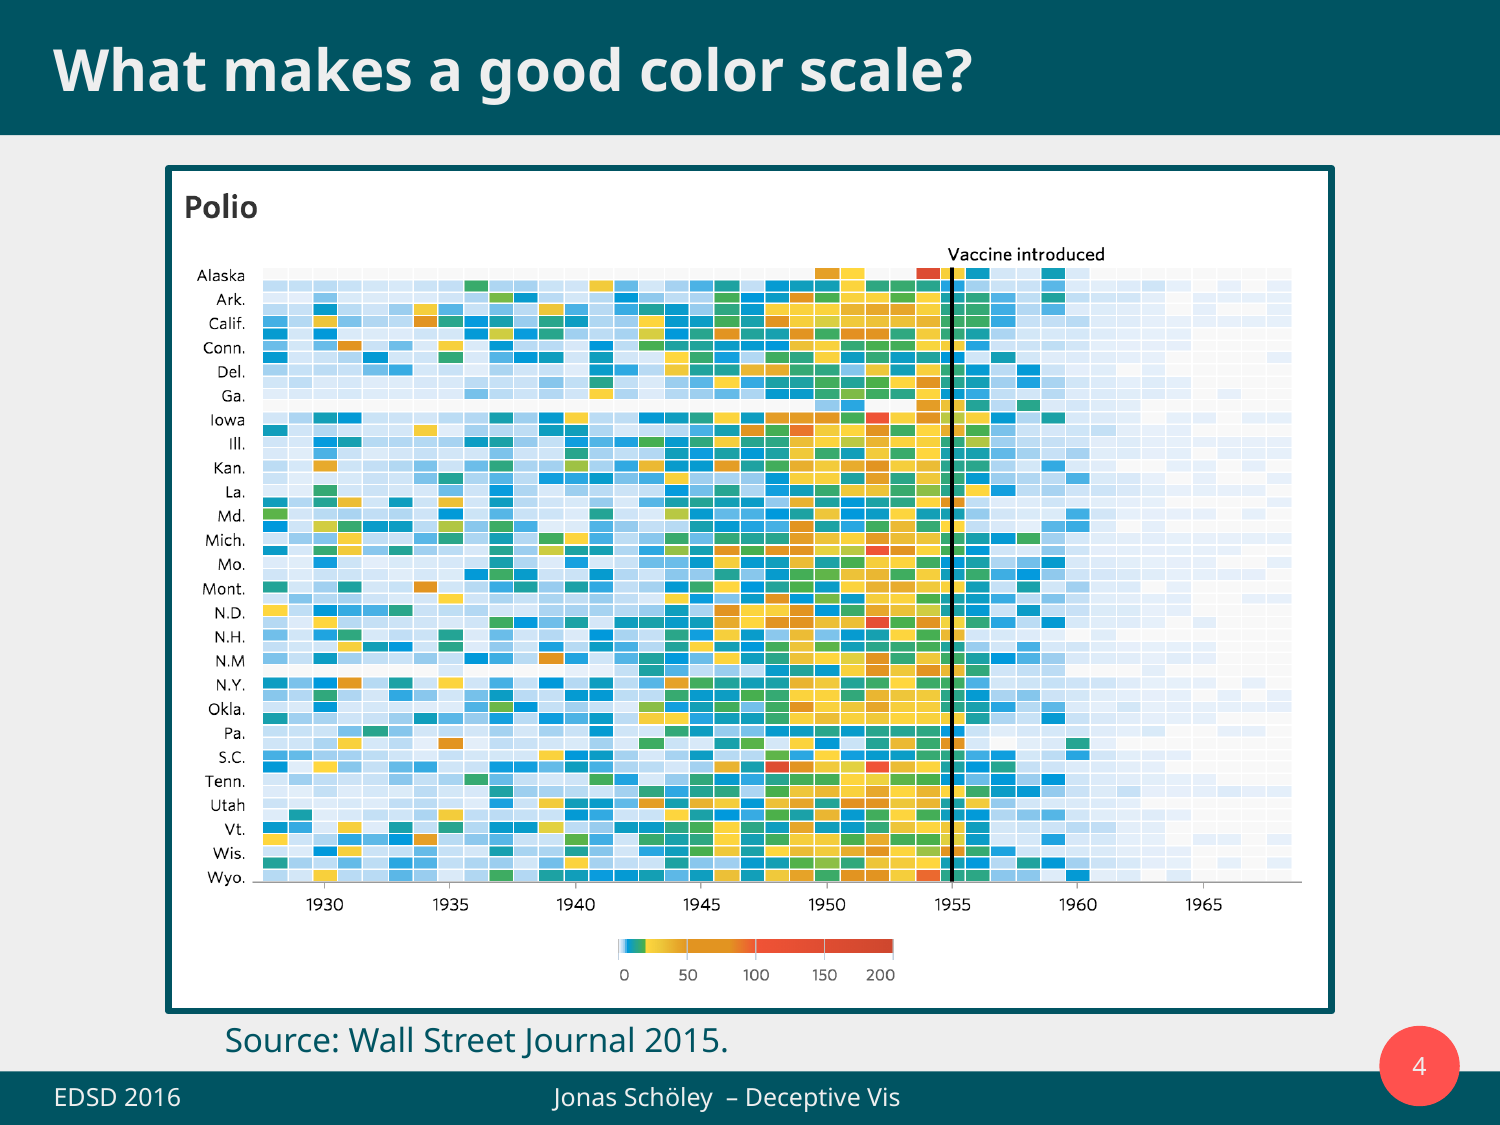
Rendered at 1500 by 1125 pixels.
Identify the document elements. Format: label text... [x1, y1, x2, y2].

picture [171, 171, 1329, 1009]
title What makes a good color scale? [53, 0, 1447, 141]
text_box Source: Wall Street Journal 2015. [210, 1009, 674, 1069]
